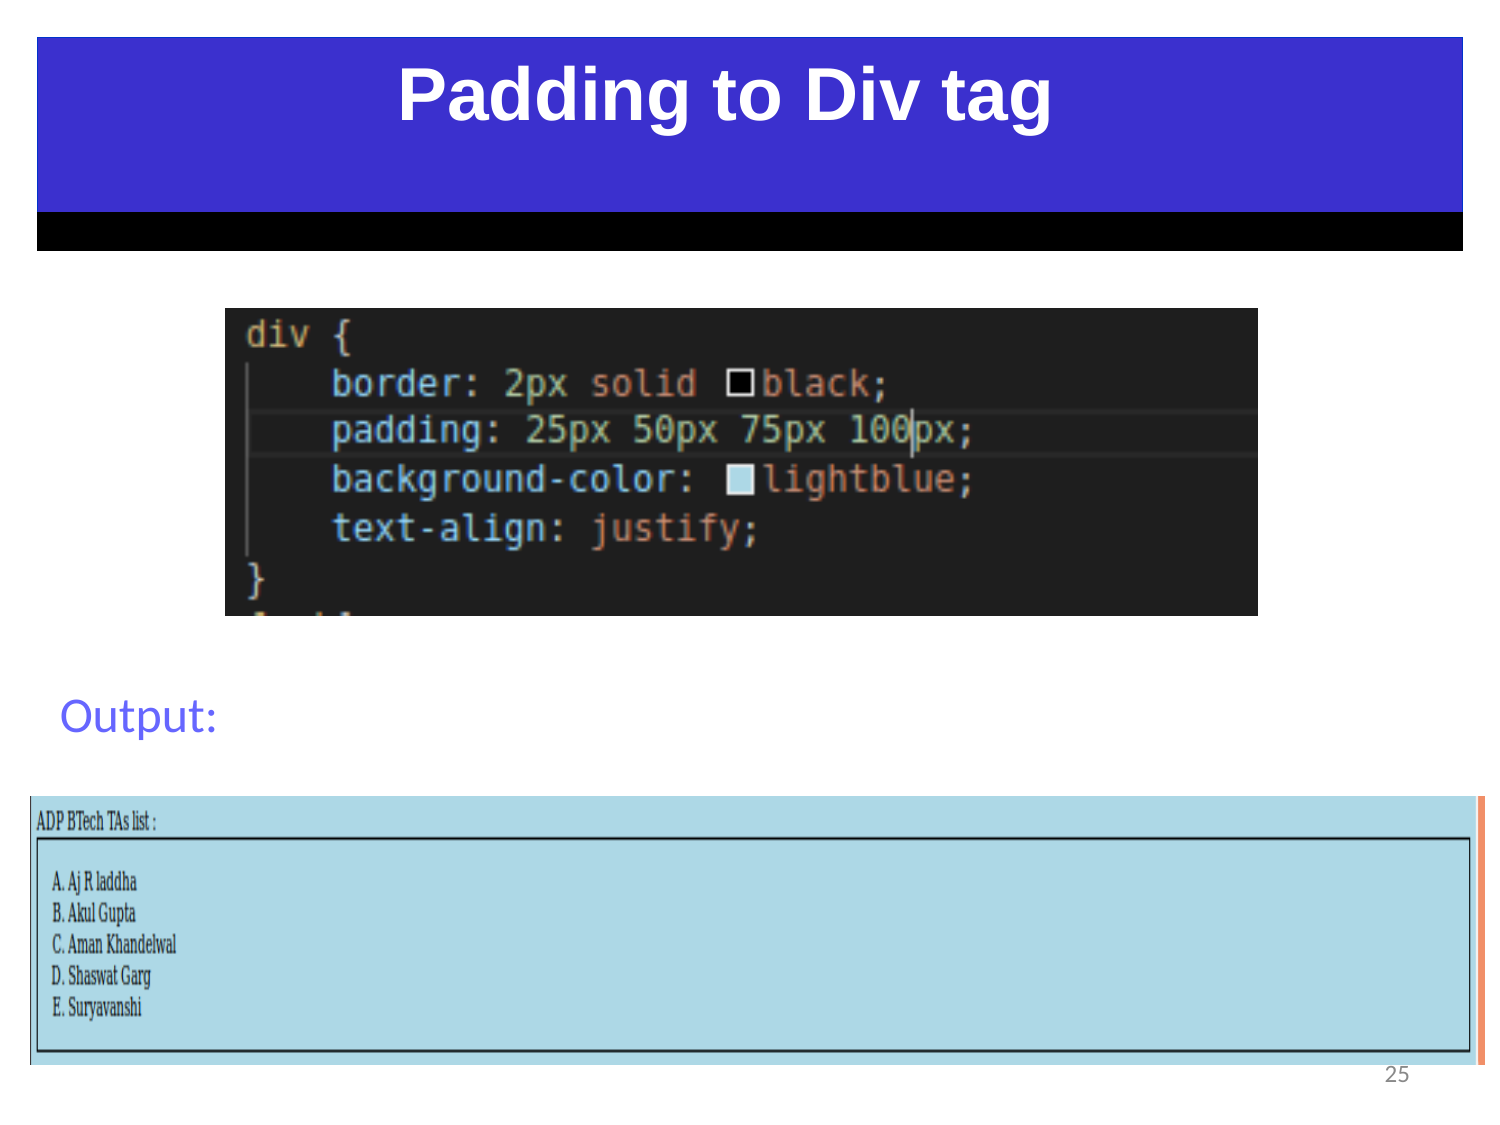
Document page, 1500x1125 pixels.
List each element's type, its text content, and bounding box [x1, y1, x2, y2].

text_box Output: [45, 675, 265, 751]
picture [30, 796, 1486, 1066]
text_box <number> [1074, 1066, 1426, 1103]
picture [225, 308, 1258, 616]
list Padding to Div tag [50, 37, 1450, 213]
